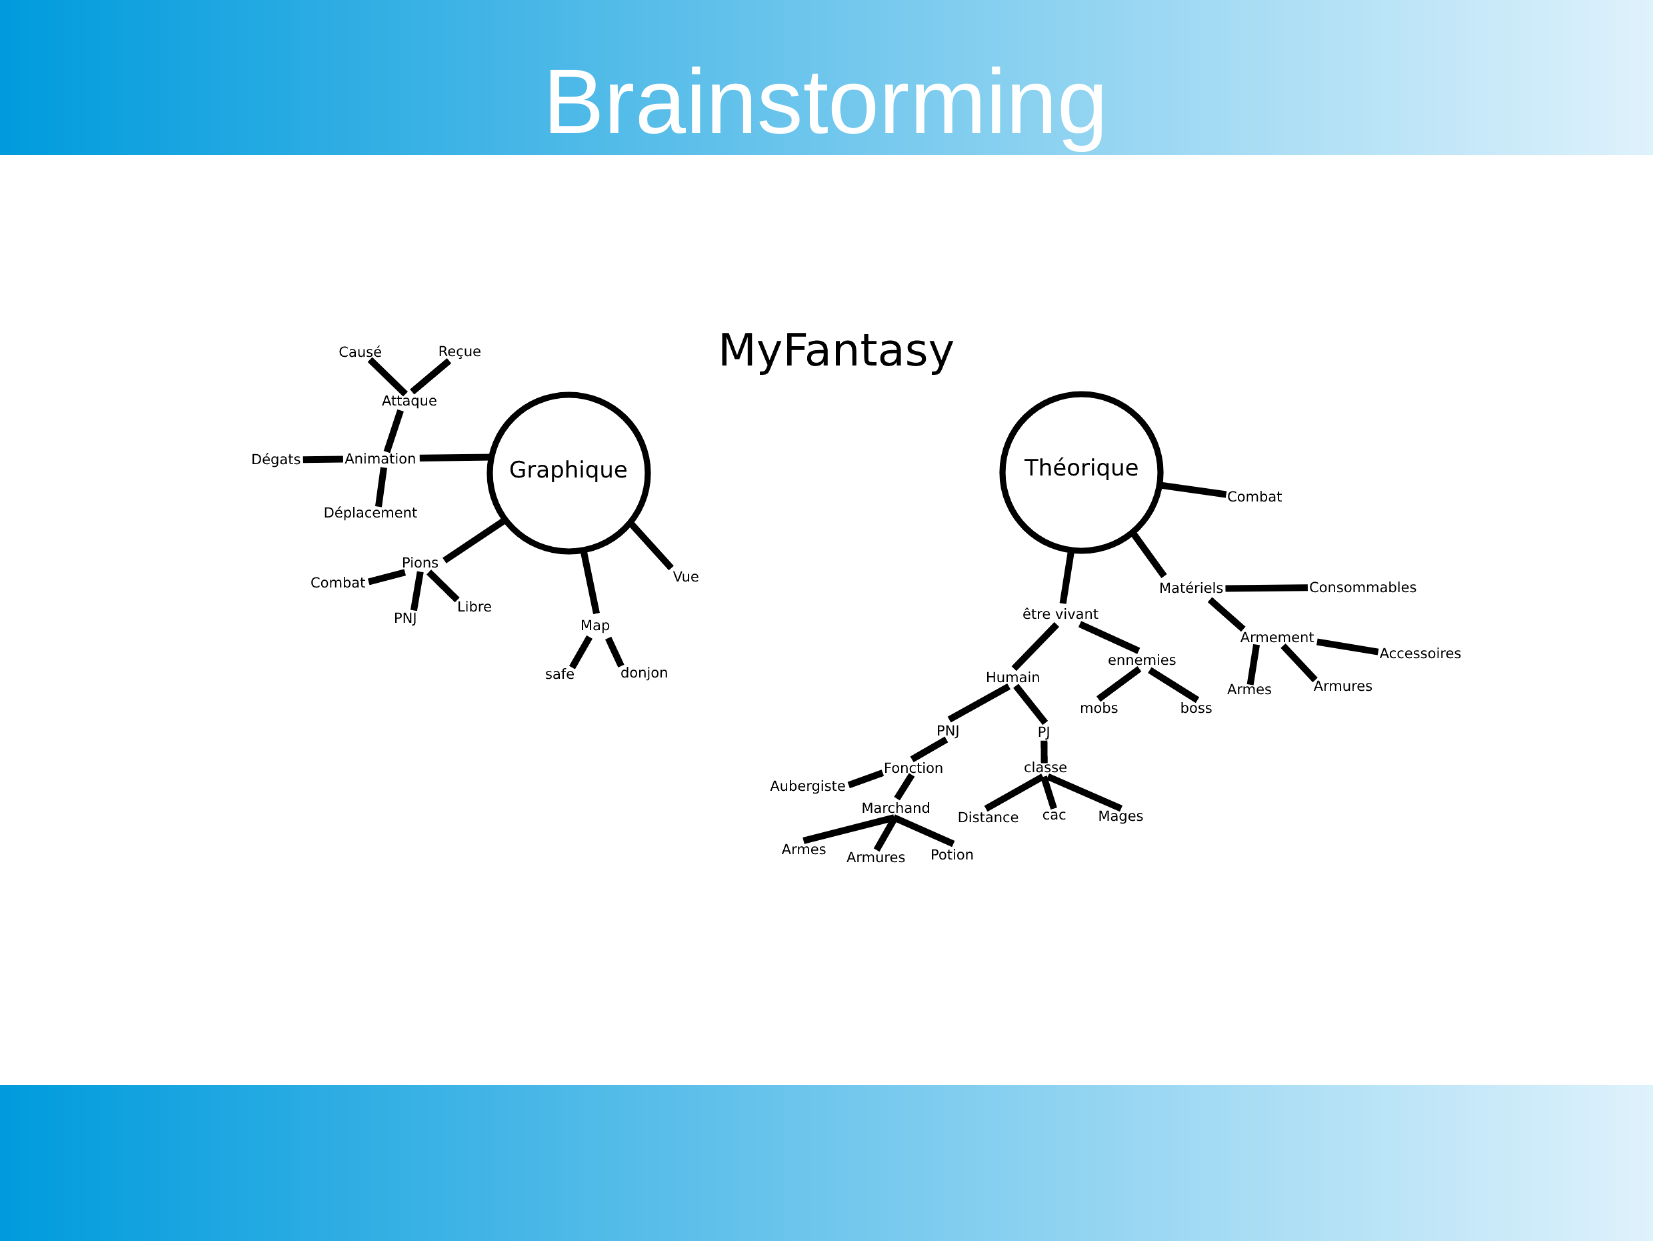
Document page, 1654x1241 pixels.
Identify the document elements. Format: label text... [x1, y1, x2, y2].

title Brainstorming [82, 49, 1571, 155]
picture [187, 290, 1467, 1010]
